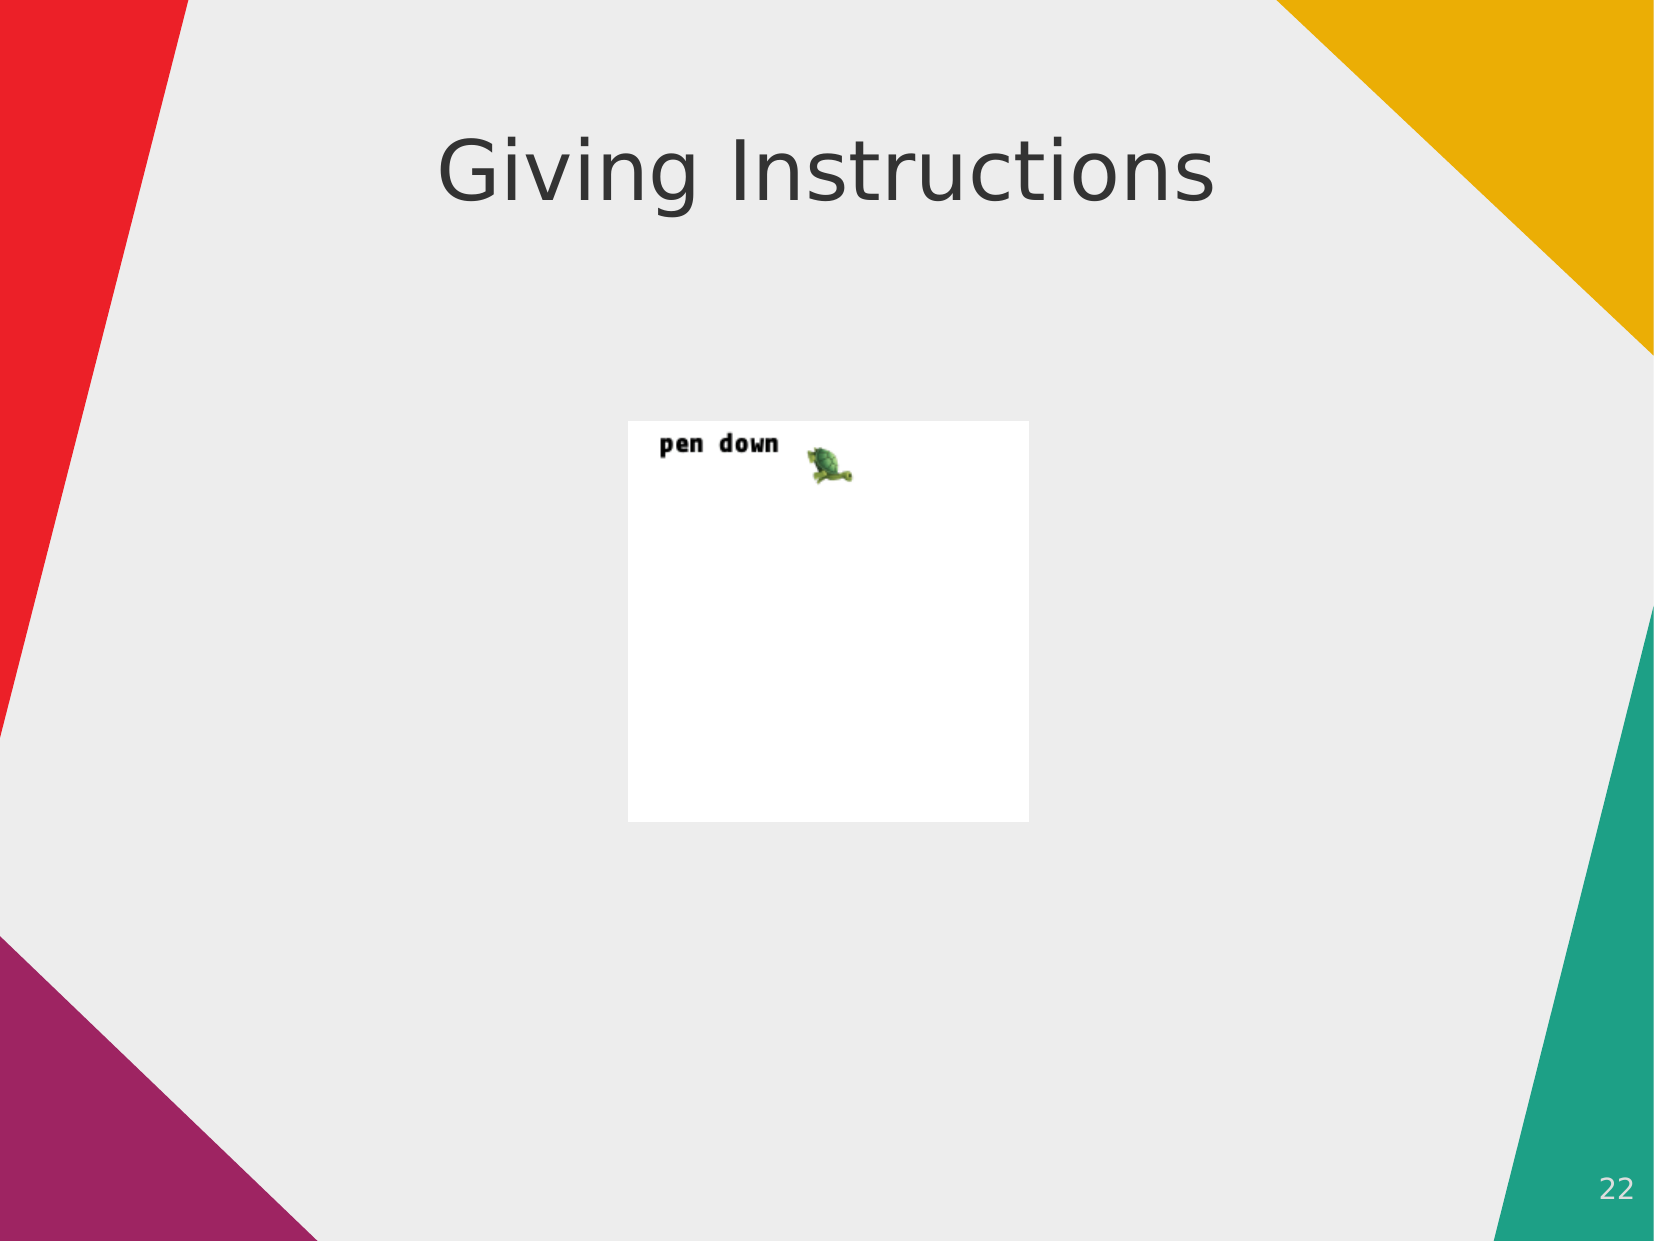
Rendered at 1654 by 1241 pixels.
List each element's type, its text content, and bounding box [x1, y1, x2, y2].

title Giving Instructions [114, 73, 1539, 271]
picture [628, 421, 1029, 822]
